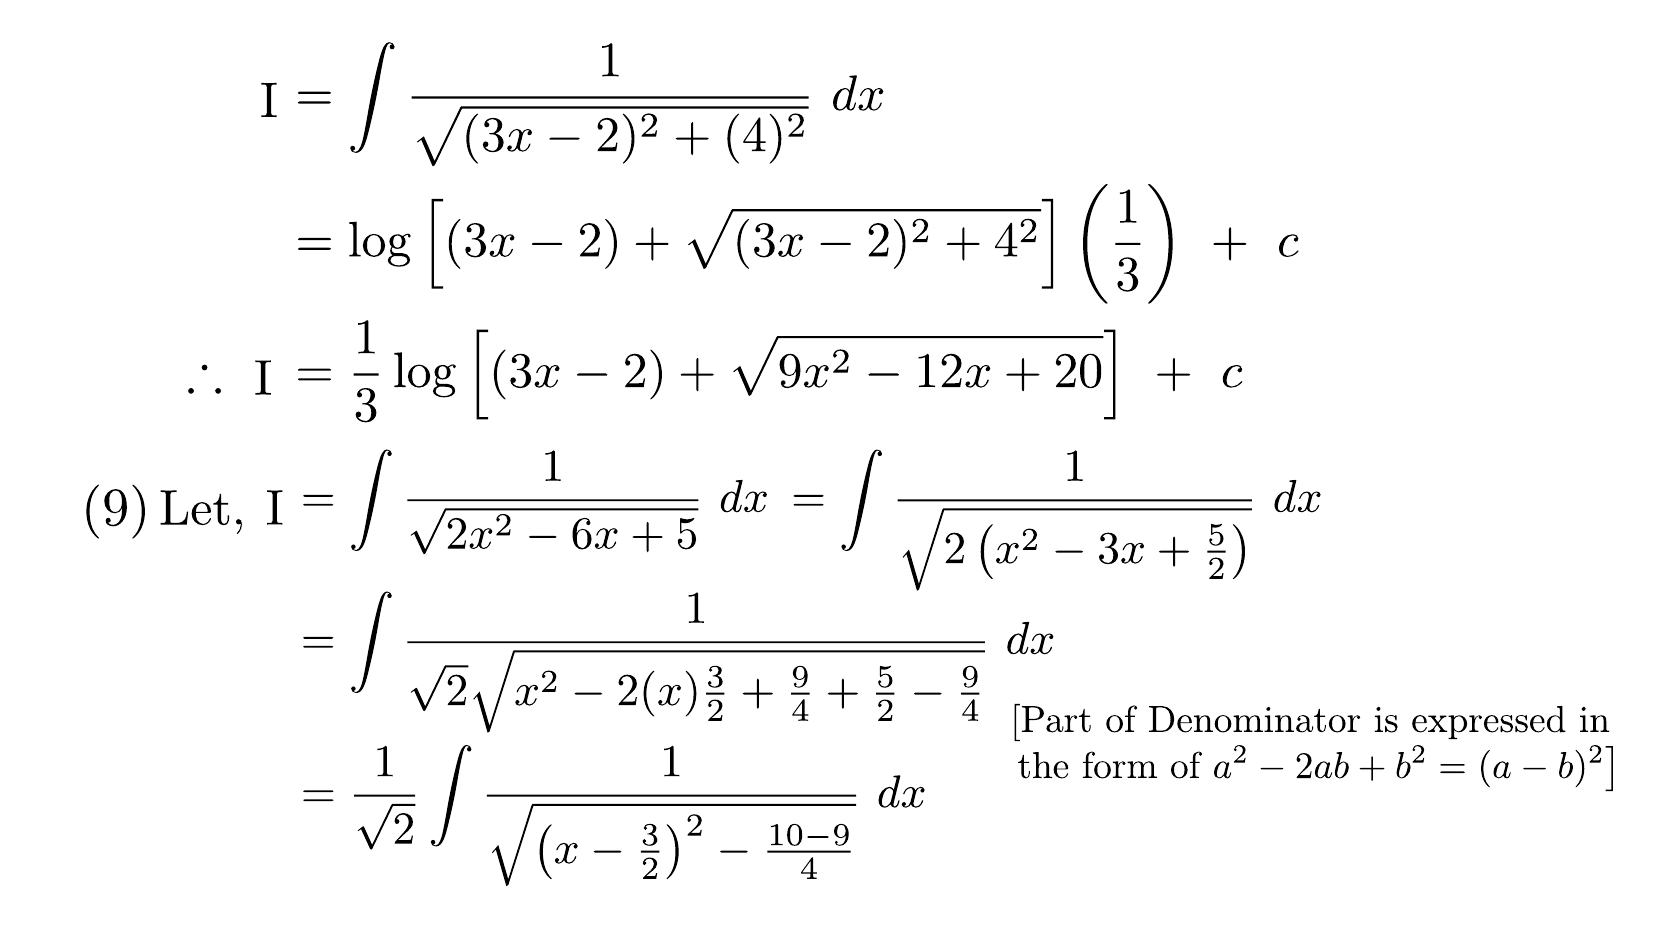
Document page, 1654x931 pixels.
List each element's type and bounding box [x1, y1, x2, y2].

text_box [267, 490, 283, 525]
text_box [297, 320, 1243, 423]
text_box [261, 82, 277, 118]
text_box [302, 591, 1610, 742]
text_box [188, 364, 221, 394]
text_box [160, 490, 242, 535]
text_box [302, 744, 925, 887]
title [47, 36, 1607, 898]
text_box [297, 42, 884, 167]
text_box [297, 184, 1299, 304]
text_box [83, 484, 145, 539]
text_box [1018, 745, 1613, 792]
text_box [255, 360, 271, 395]
text_box [302, 449, 767, 555]
text_box [792, 449, 1321, 591]
